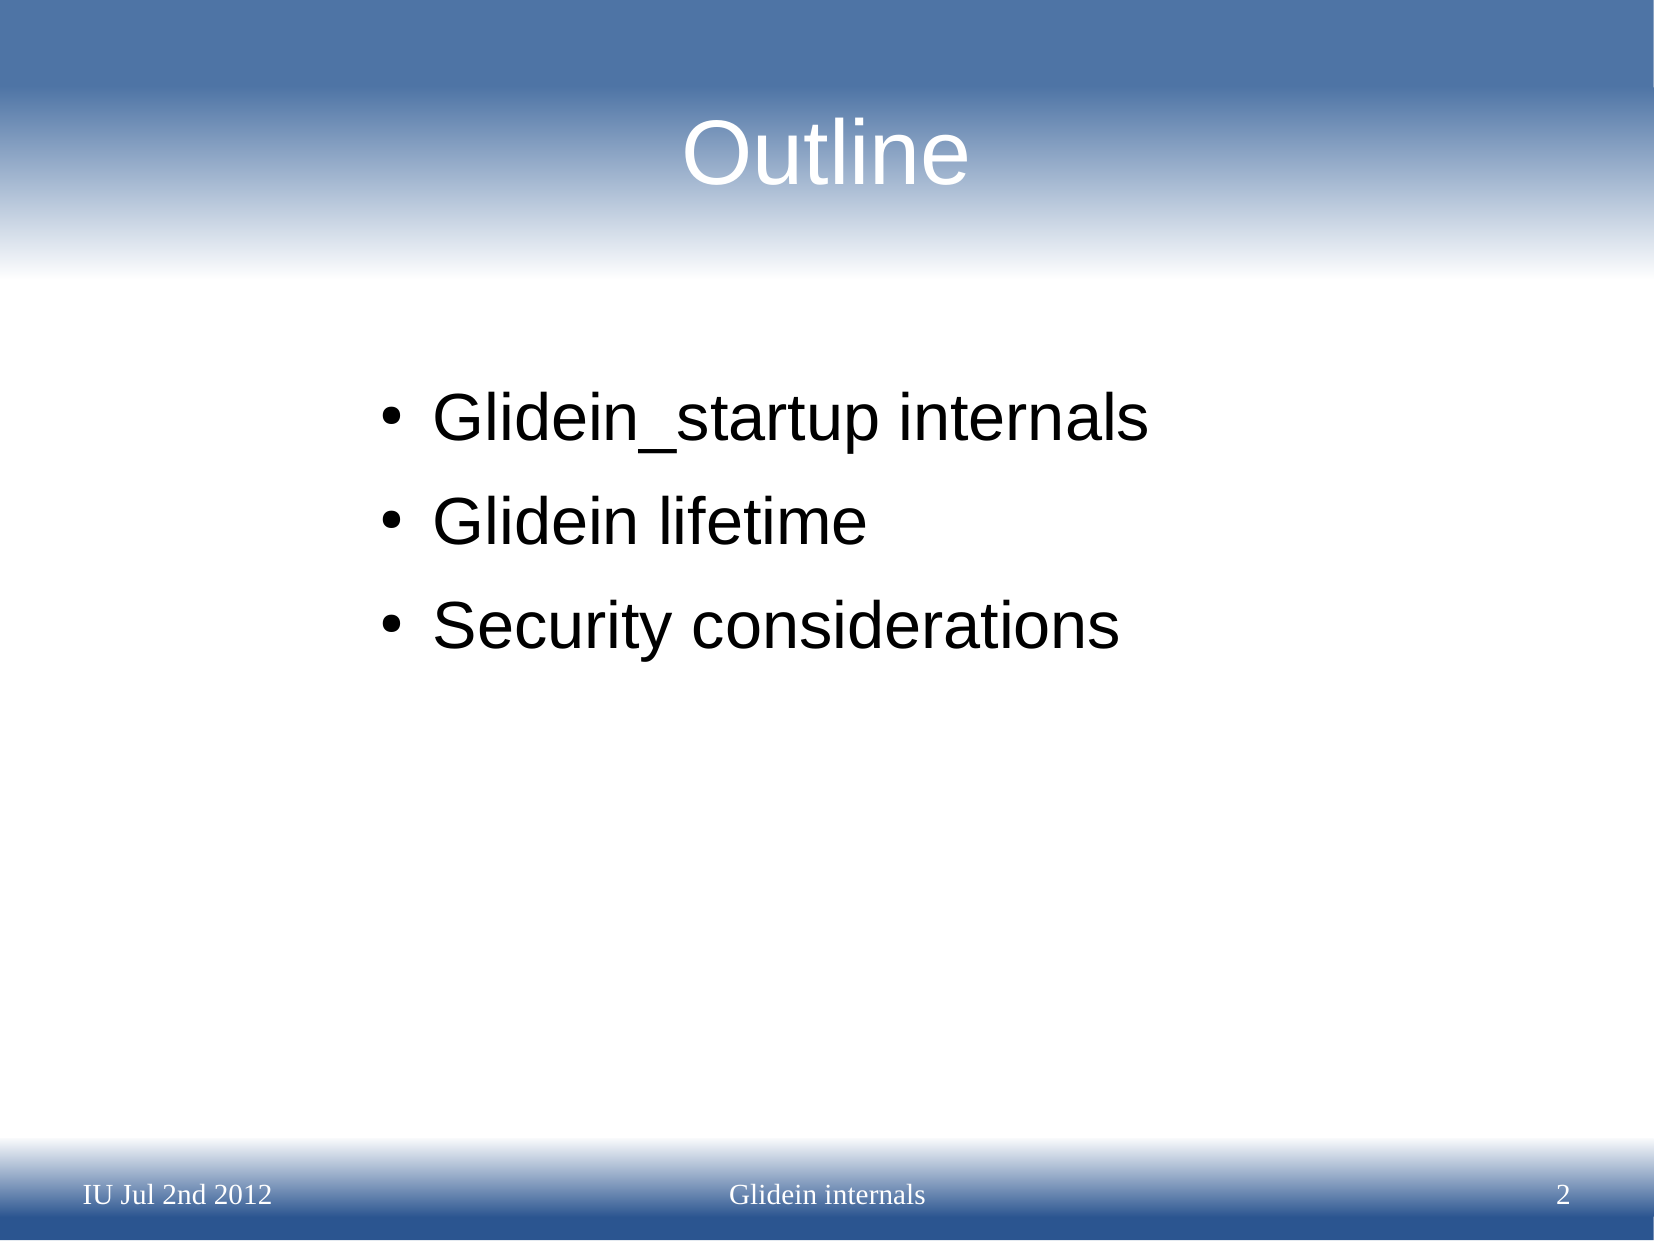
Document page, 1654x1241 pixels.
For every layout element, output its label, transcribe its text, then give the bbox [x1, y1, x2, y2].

title Outline [82, 49, 1571, 257]
list Glidein_startup internals Glidein lifetime Security considerations [361, 379, 1571, 1109]
